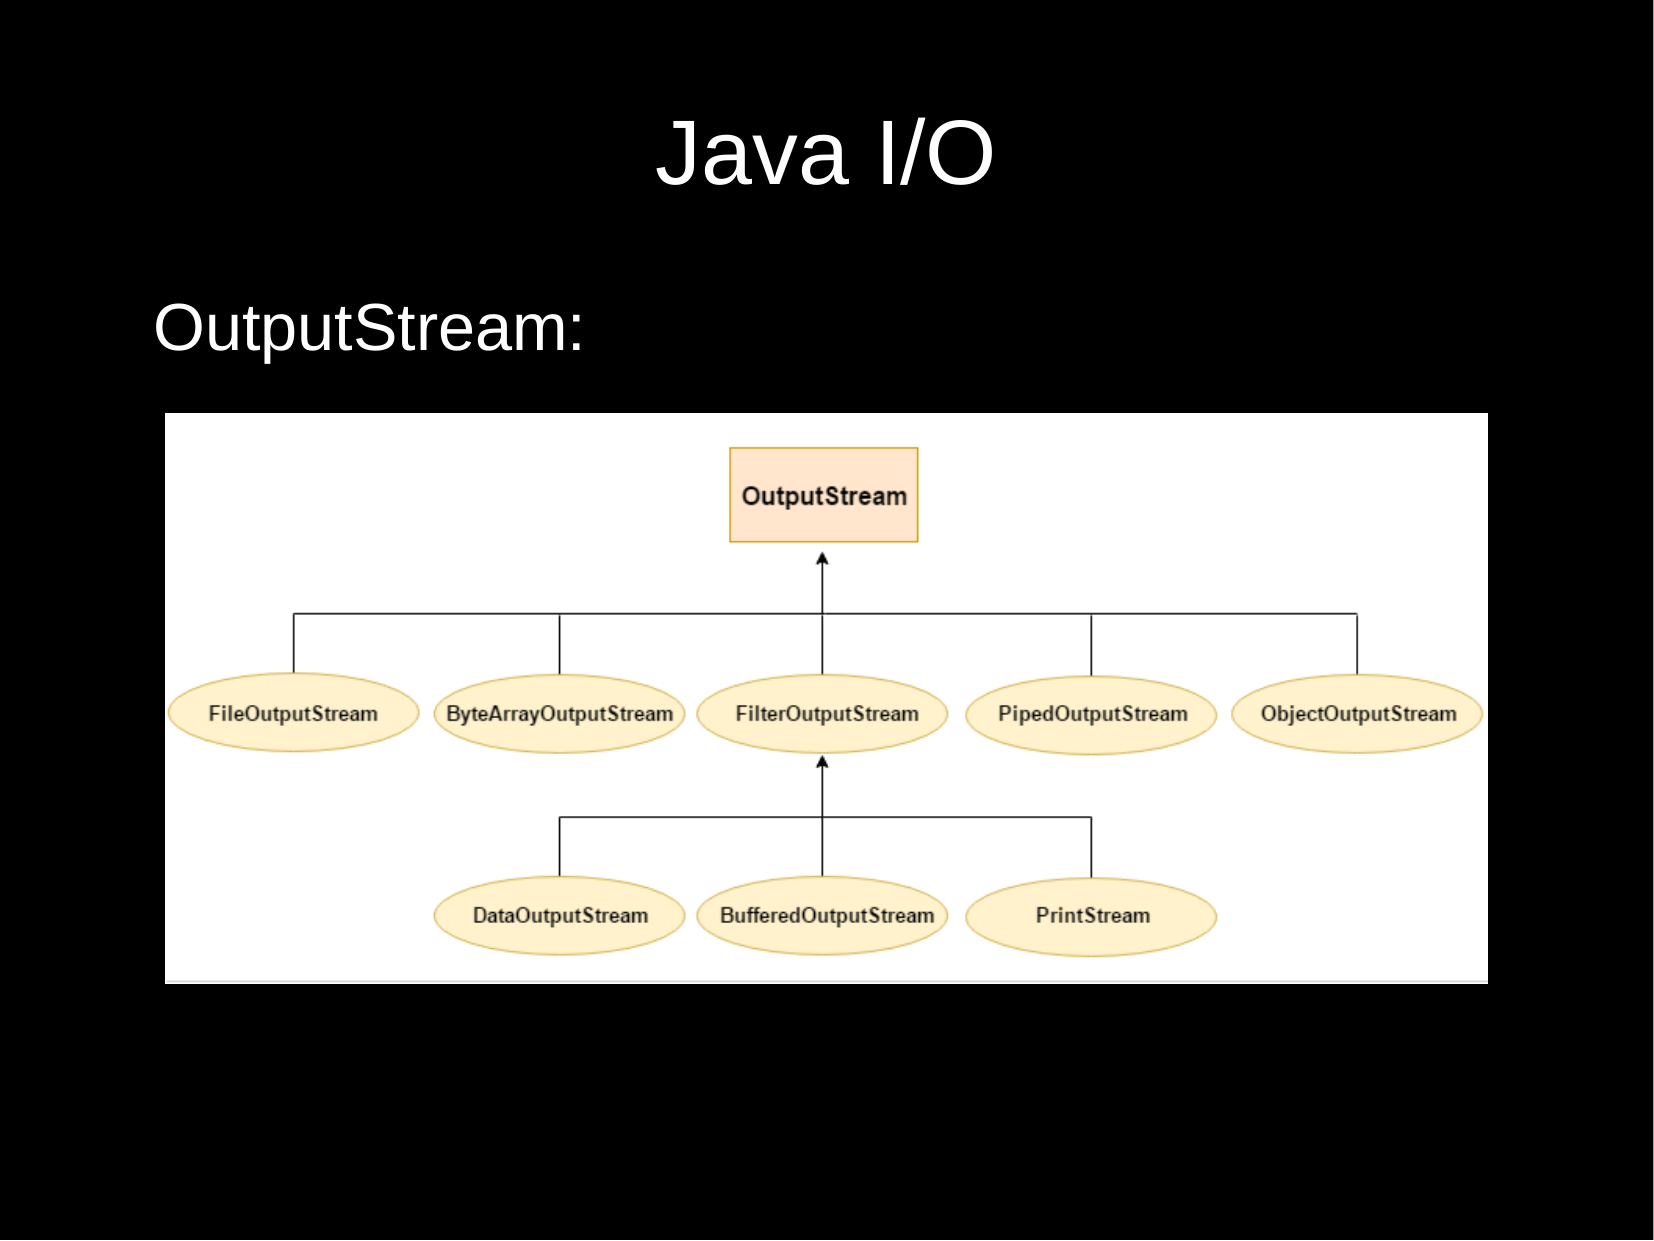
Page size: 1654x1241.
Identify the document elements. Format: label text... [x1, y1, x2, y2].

list OutputStream: [82, 290, 1571, 1010]
title Java I/O [82, 49, 1571, 257]
picture [165, 413, 1488, 984]
